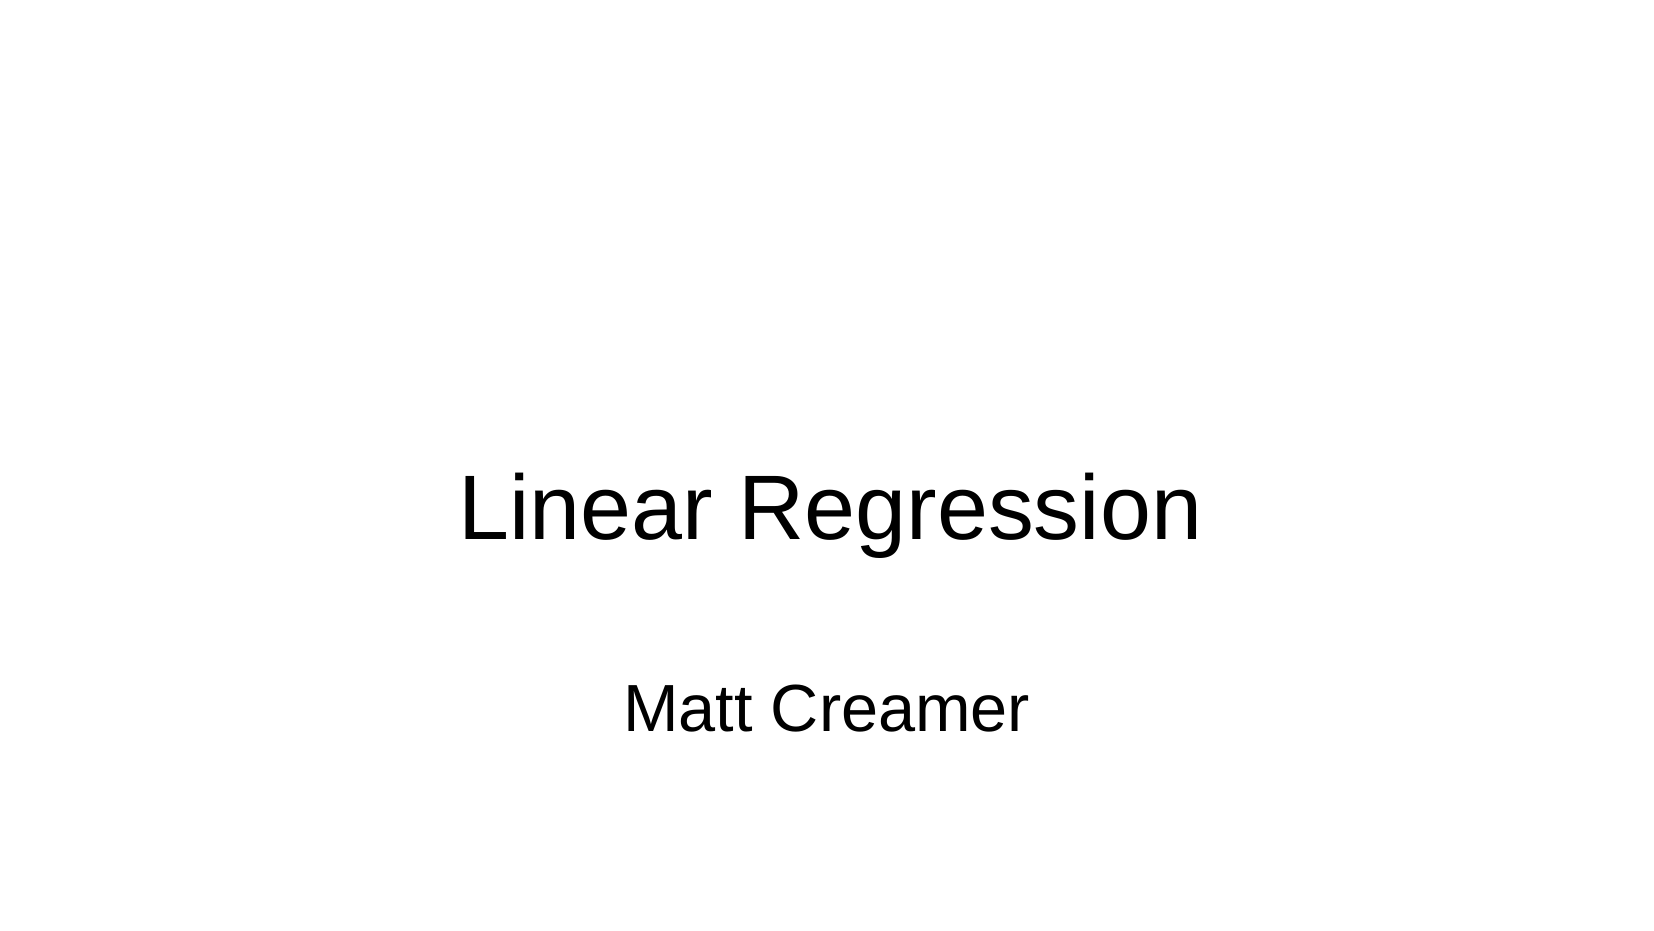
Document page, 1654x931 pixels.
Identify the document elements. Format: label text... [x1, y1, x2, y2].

title Linear Regression [86, 429, 1576, 586]
subtitle Matt Creamer [82, 660, 1571, 758]
